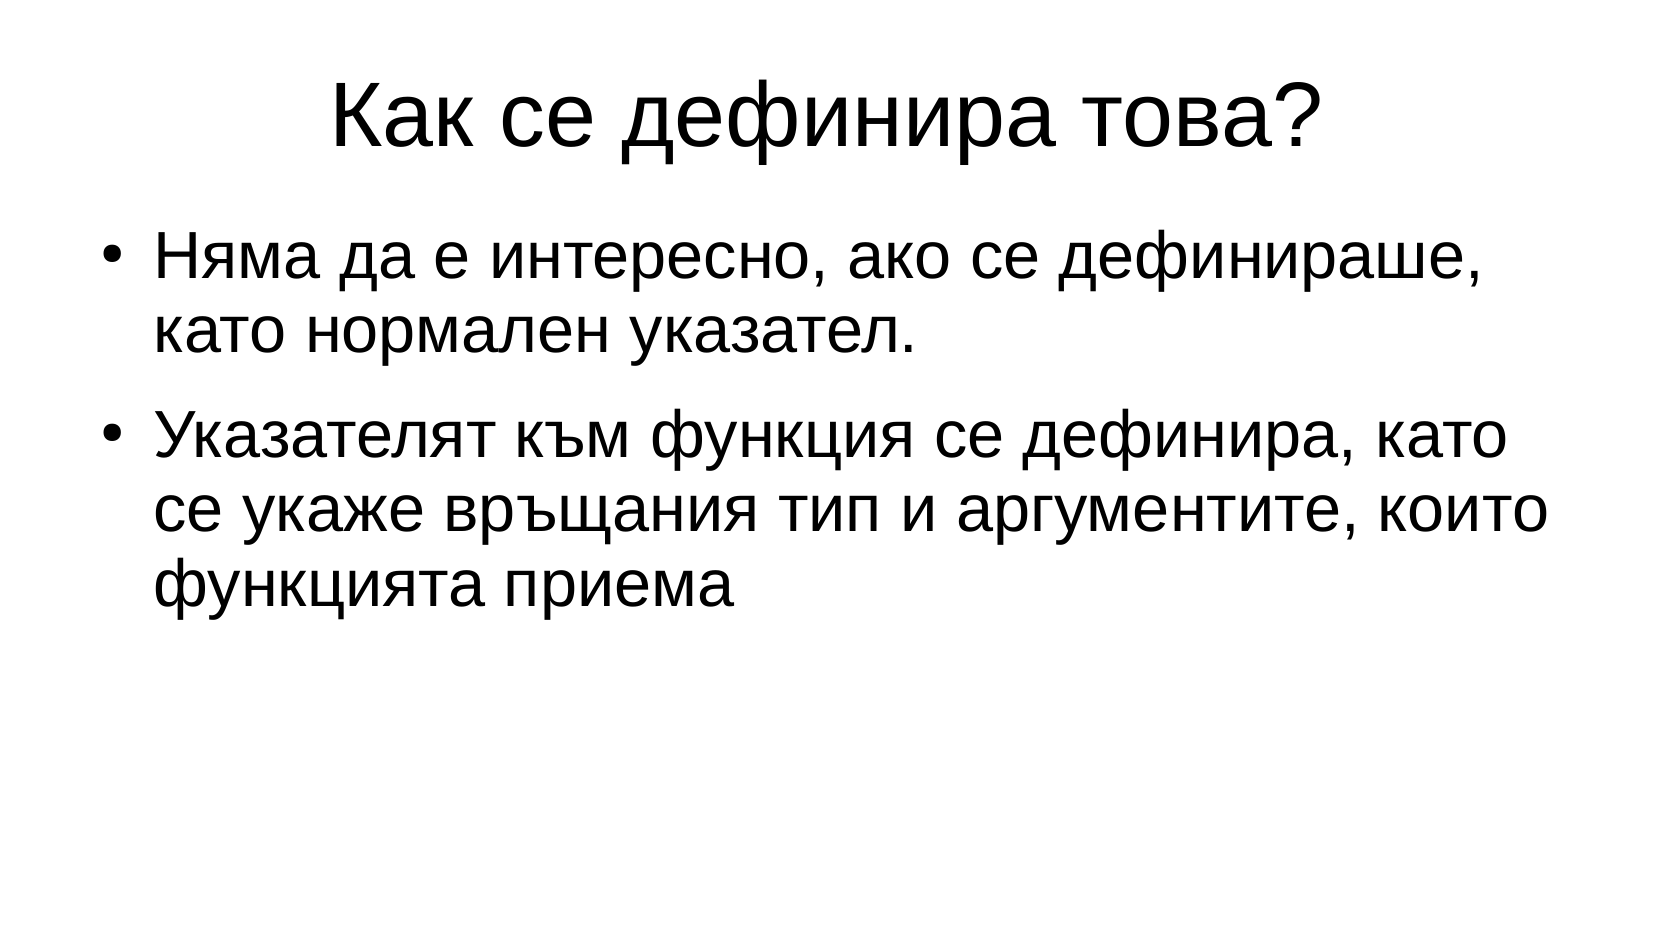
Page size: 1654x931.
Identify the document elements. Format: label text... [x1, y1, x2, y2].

list Няма да е интересно, ако се дефинираше, като нормален указател. Указателят към функция се дефинира, като се укаже връщания тип и аргументите, които функцията приема [82, 217, 1571, 758]
title Как се дефинира това? [82, 37, 1571, 193]
